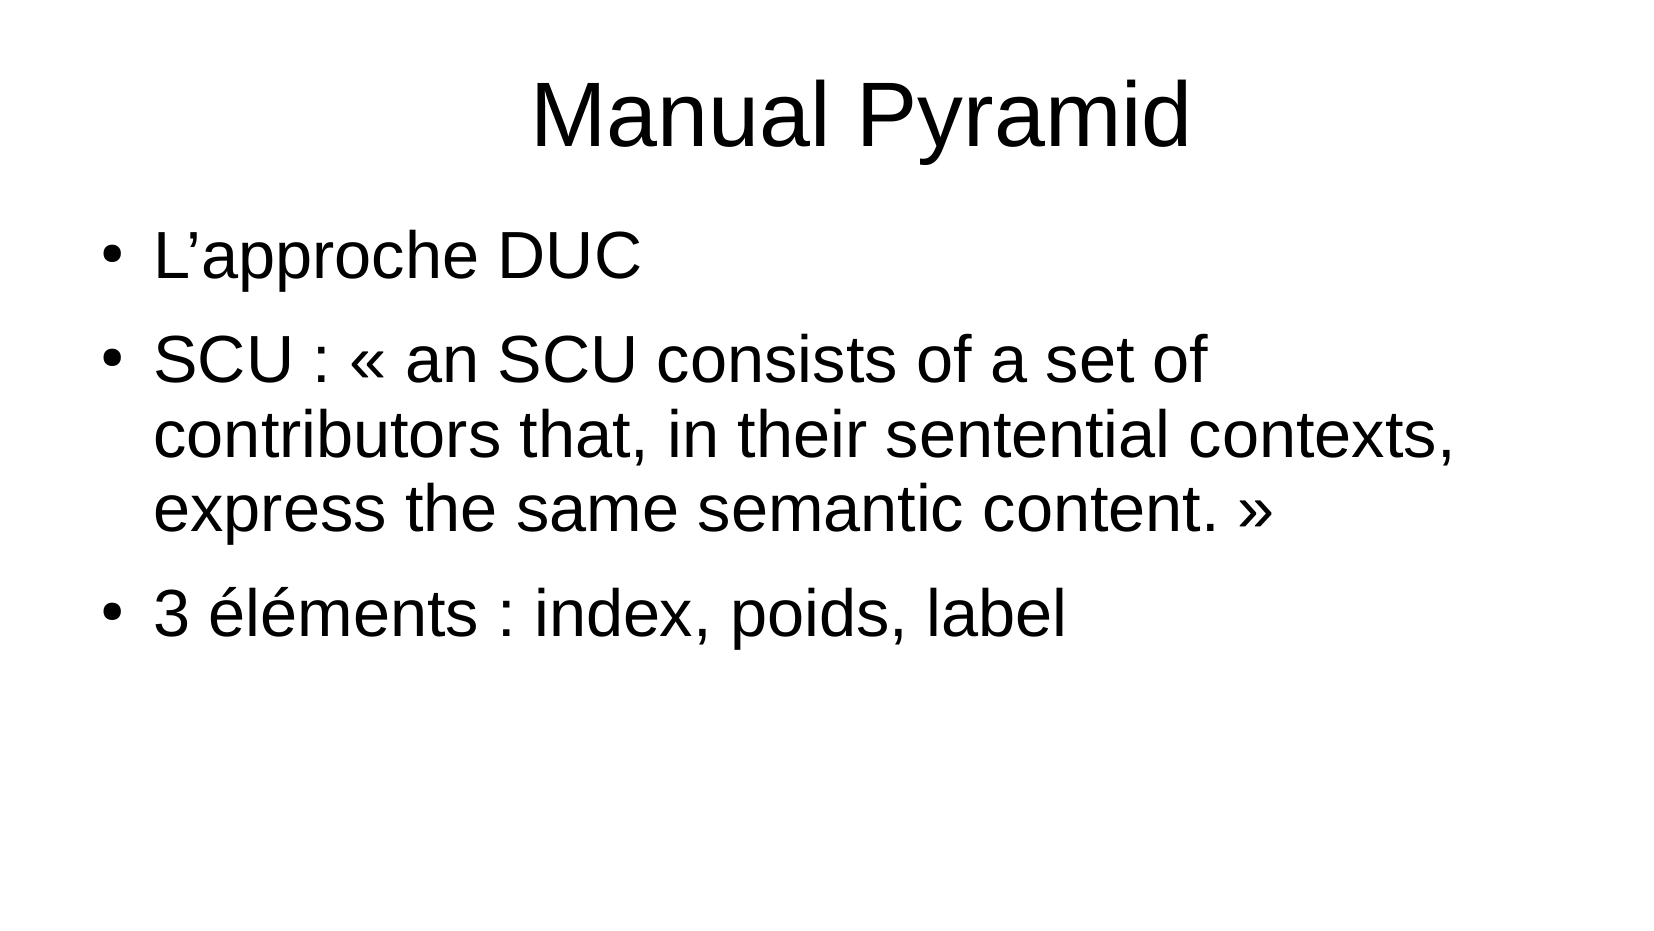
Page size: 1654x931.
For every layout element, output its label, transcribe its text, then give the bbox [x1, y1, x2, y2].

title Manual Pyramid [82, 37, 1571, 193]
list L’approche DUC SCU : « an SCU consists of a set of contributors that, in their sentential contexts, express the same semantic content. » 3 éléments : index, poids, label [82, 217, 1571, 758]
